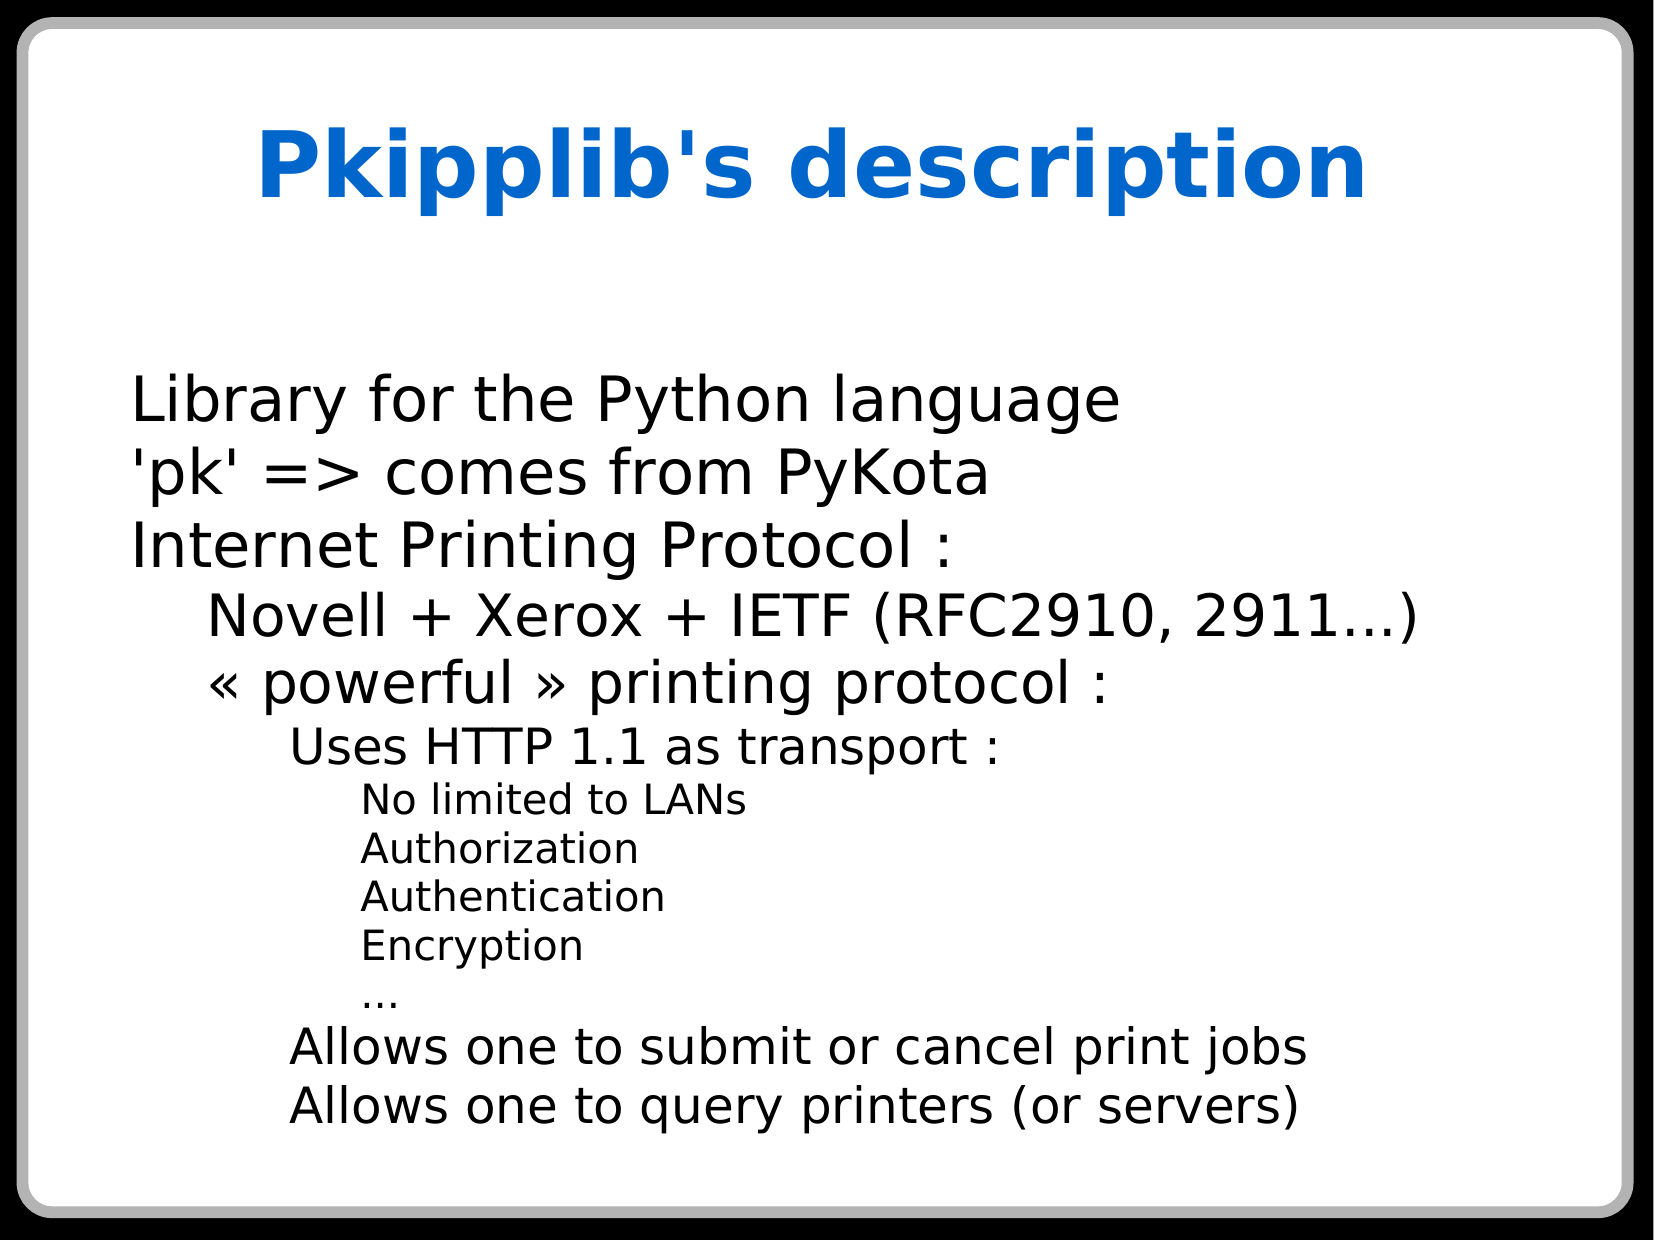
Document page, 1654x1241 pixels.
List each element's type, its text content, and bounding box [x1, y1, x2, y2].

list Library for the Python language 'pk' => comes from PyKota Internet Printing Protocol : Novell + Xerox + IETF (RFC2910, 2911...) « powerful » printing protocol : Uses HTTP 1.1 as transport : No limited to LANs Authorization Authentication Encryption ... Allows one to submit or cancel print jobs Allows one to query printers (or servers) [112, 363, 1534, 1164]
title Pkipplib's description [59, 112, 1568, 220]
